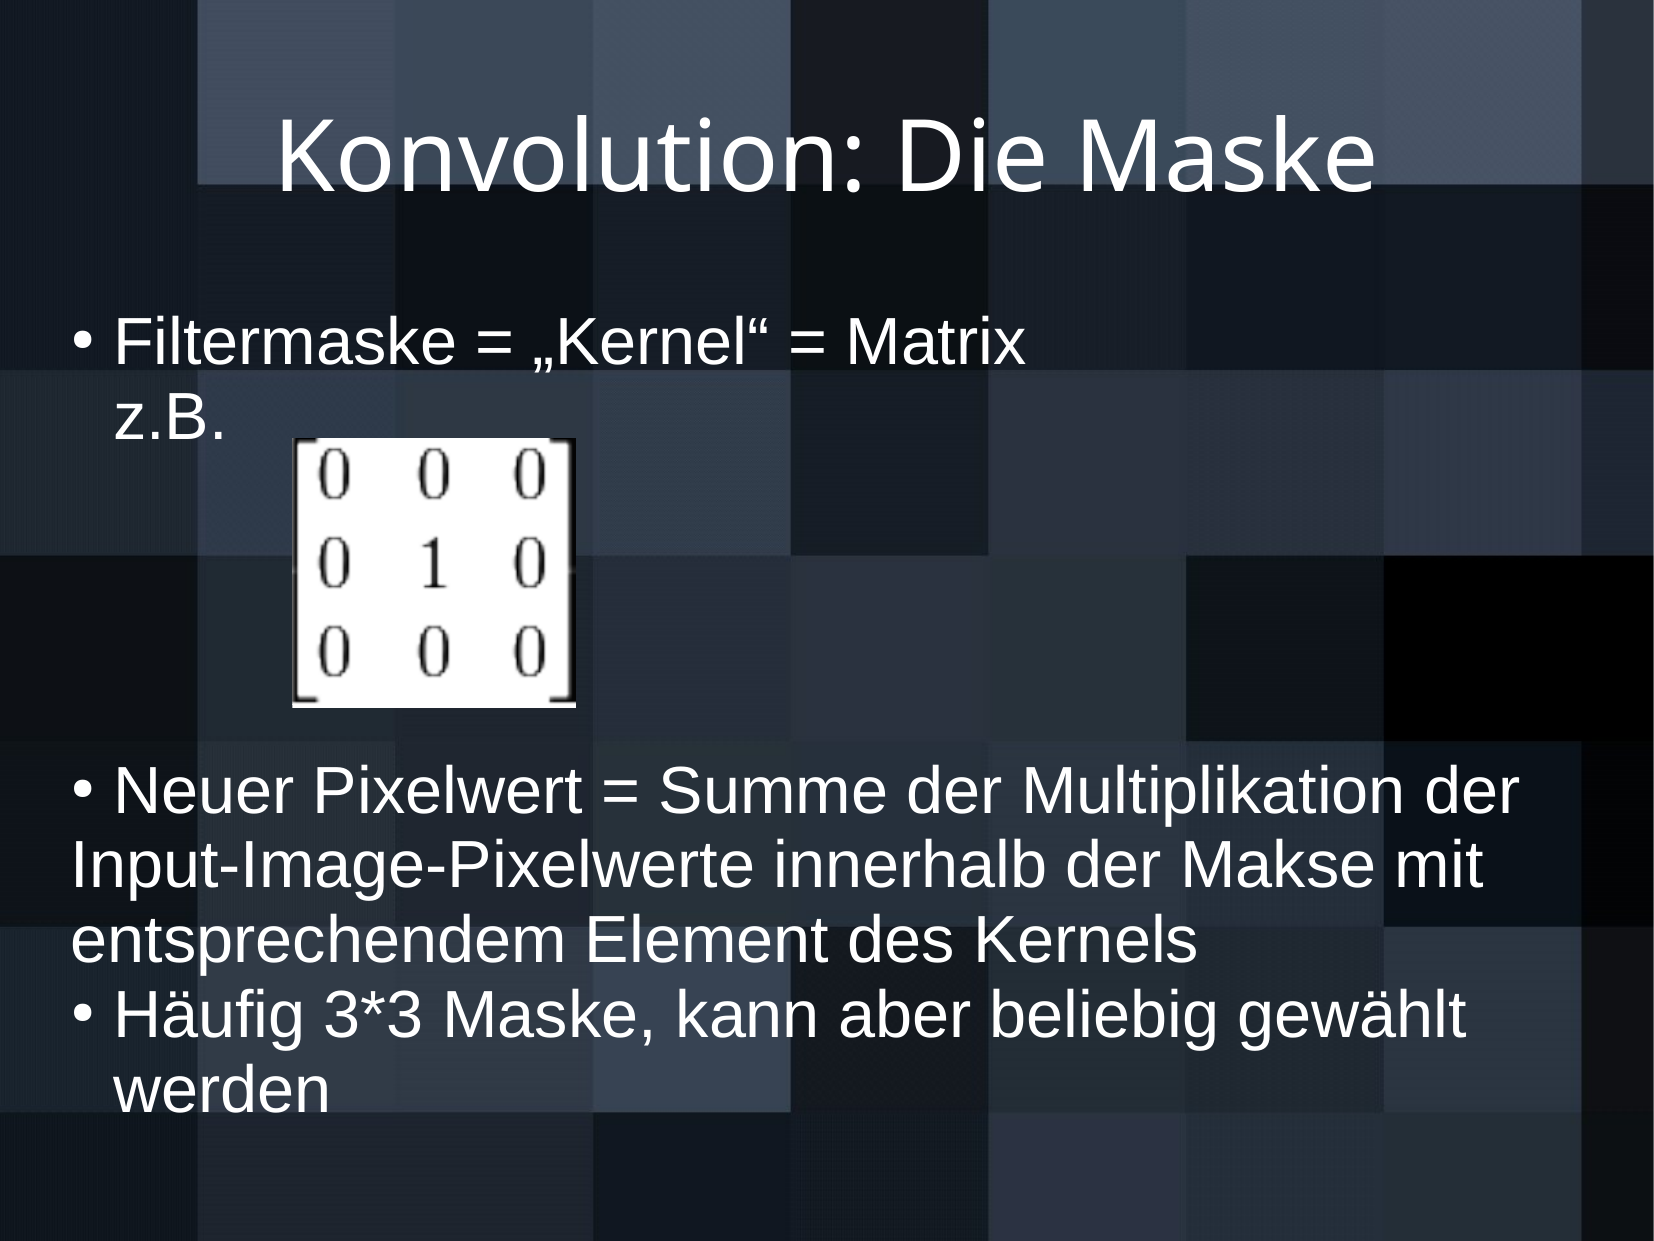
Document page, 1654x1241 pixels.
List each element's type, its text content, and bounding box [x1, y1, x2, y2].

title Konvolution: Die Maske [82, 49, 1571, 257]
subtitle Filtermaske = „Kernel“ = Matrix z.B. Neuer Pixelwert = Summe der Multiplikation der Input-Image-Pixelwerte innerhalb der Makse mit entsprechendem Element des Kernels Häufig 3*3 Maske, kann aber beliebig gewählt werden [70, 303, 1560, 1127]
picture [0, 0, 1654, 1241]
